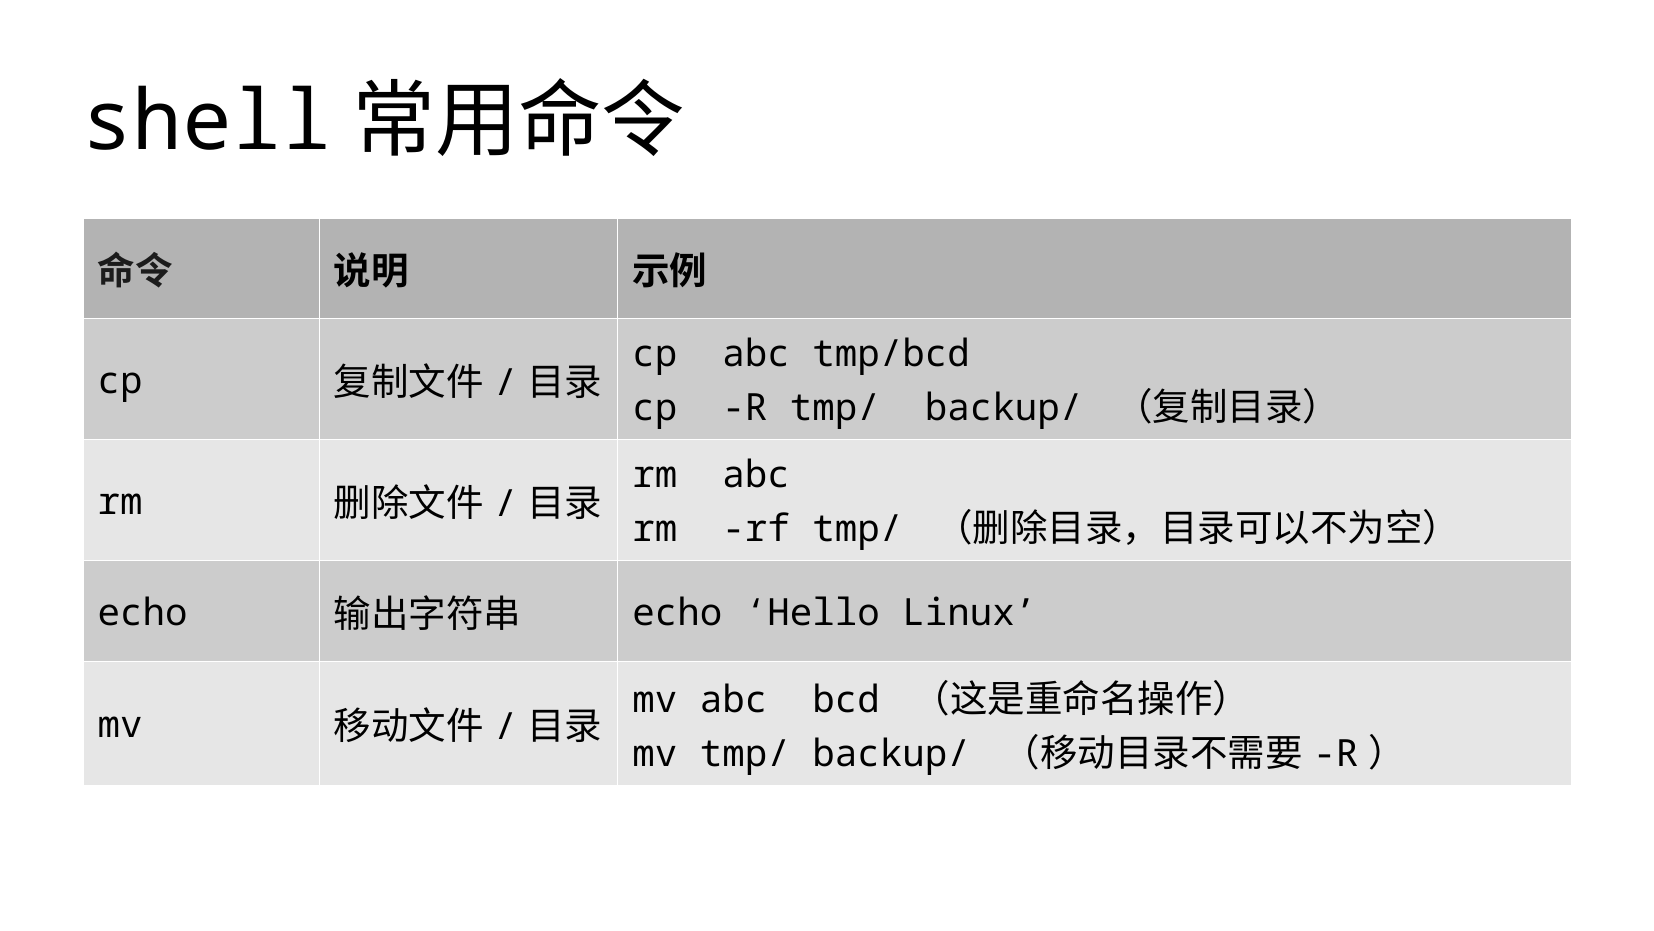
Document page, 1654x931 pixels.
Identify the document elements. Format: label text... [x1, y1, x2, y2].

table_cell mv abc bcd （这是重命名操作） mv tmp/ backup/ （移动目录不需要-R） [618, 662, 1571, 785]
table_cell rm [84, 440, 319, 560]
table_cell cp abc tmp/bcd cp -R tmp/ backup/ （复制目录） [618, 319, 1571, 439]
table_cell 复制文件/目录 [320, 319, 617, 439]
table_cell cp [84, 319, 319, 439]
table_cell echo [84, 561, 319, 661]
table_cell 输出字符串 [320, 561, 617, 661]
table_cell mv [84, 662, 319, 785]
table_cell rm abc rm -rf tmp/ （删除目录，目录可以不为空） [618, 440, 1571, 560]
table_header 命令 [84, 219, 319, 318]
table_cell 删除文件/目录 [320, 440, 617, 560]
table_cell echo ‘Hello Linux’ [618, 561, 1571, 661]
table_cell 移动文件/目录 [320, 662, 617, 785]
table_header 说明 [320, 219, 617, 318]
title shell常用命令 [82, 37, 1571, 189]
table_header 示例 [618, 219, 1571, 318]
